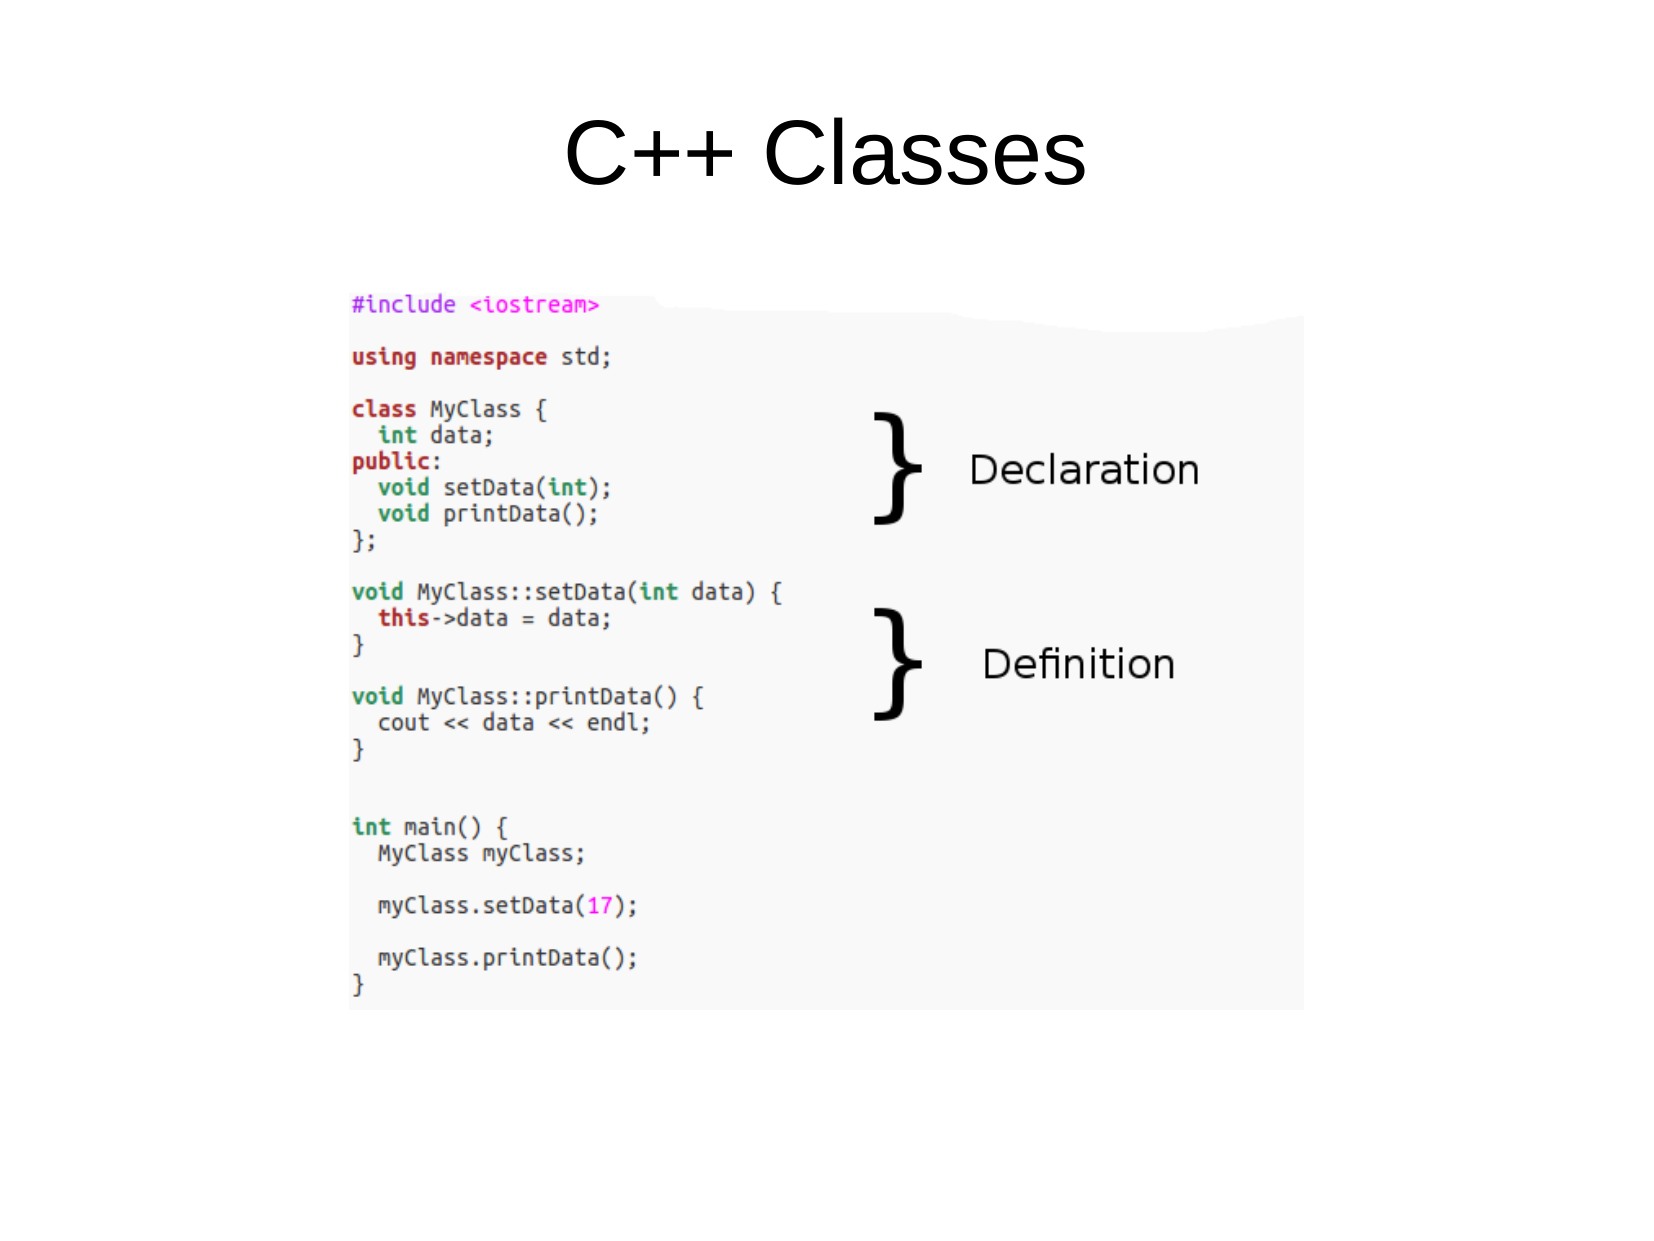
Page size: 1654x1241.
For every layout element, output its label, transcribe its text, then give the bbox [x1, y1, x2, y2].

title C++ Classes [82, 49, 1571, 257]
picture [349, 290, 1304, 1010]
